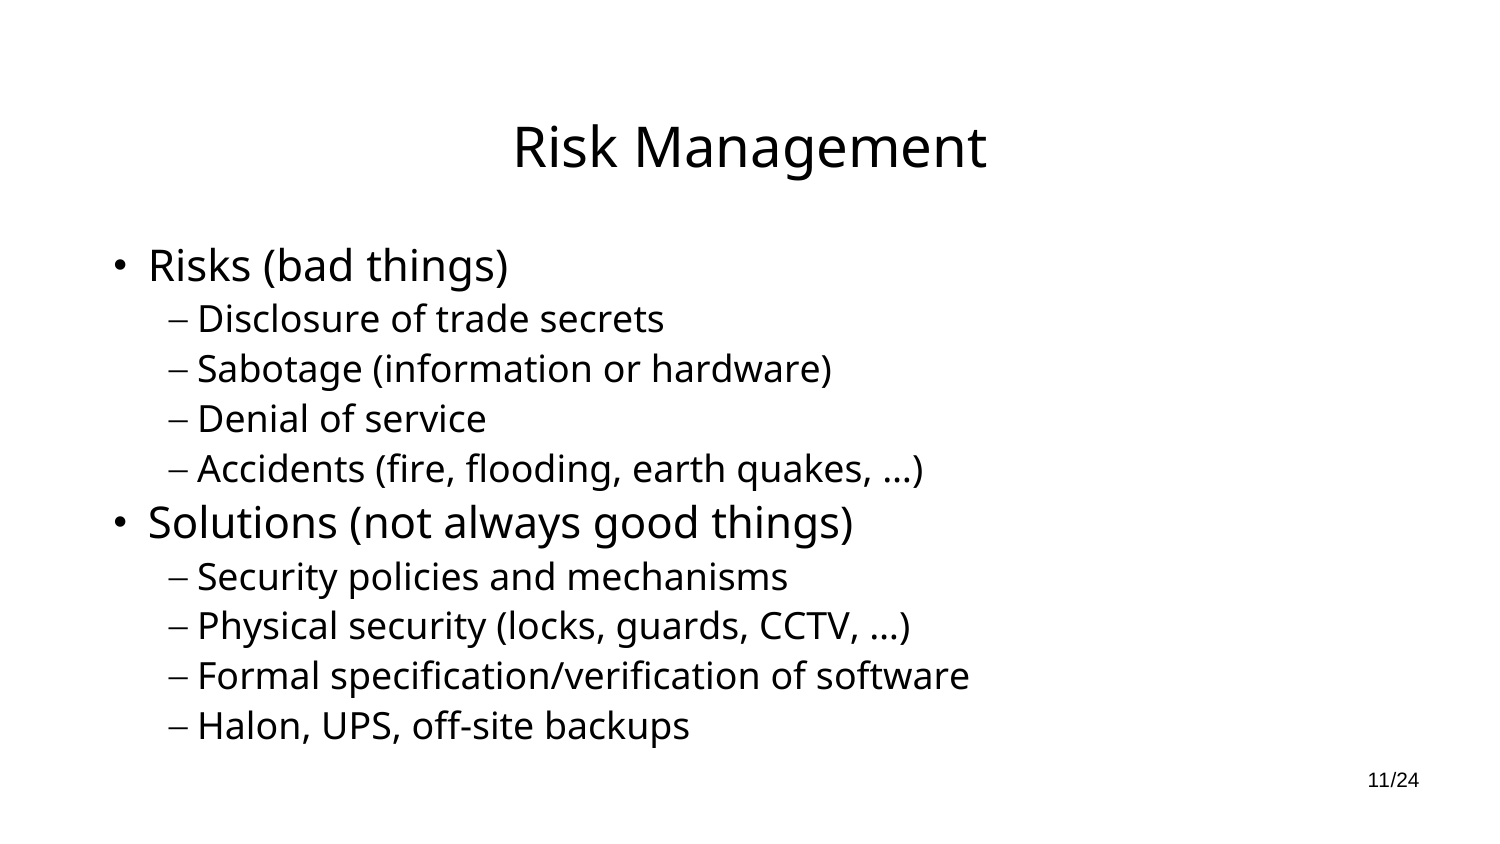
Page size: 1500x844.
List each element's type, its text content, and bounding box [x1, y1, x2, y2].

list Risks (bad things)‏ Disclosure of trade secrets Sabotage (information or hardware)‏ Denial of service Accidents (fire, flooding, earth quakes, …)‏ Solutions (not always good things)‏ Security policies and mechanisms Physical security (locks, guards, CCTV, …)‏ Formal specification/verification of software Halon, UPS, off-site backups [112, 243, 1388, 751]
title Risk Management [112, 74, 1388, 216]
